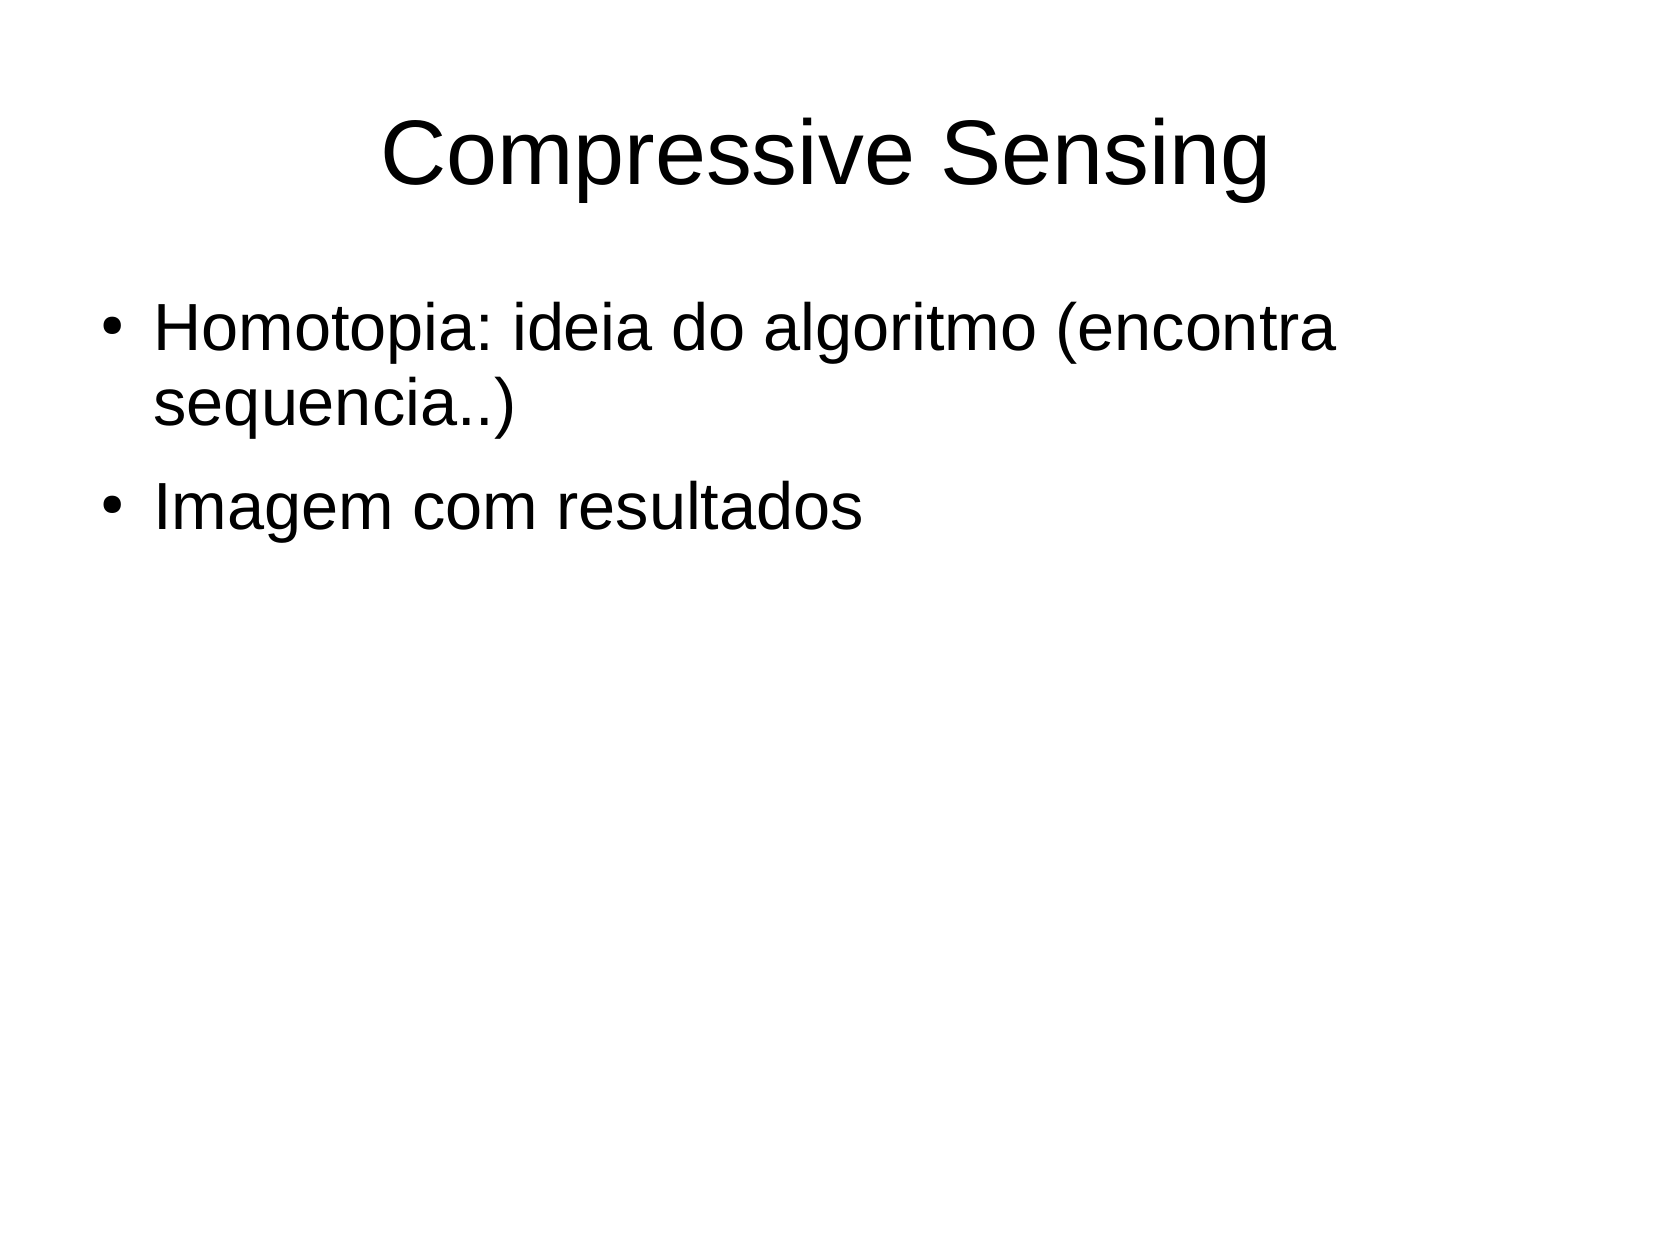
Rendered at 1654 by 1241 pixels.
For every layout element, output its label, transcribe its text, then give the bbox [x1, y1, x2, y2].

list Homotopia: ideia do algoritmo (encontra sequencia..) Imagem com resultados [82, 290, 1571, 1109]
title Compressive Sensing [82, 49, 1571, 257]
